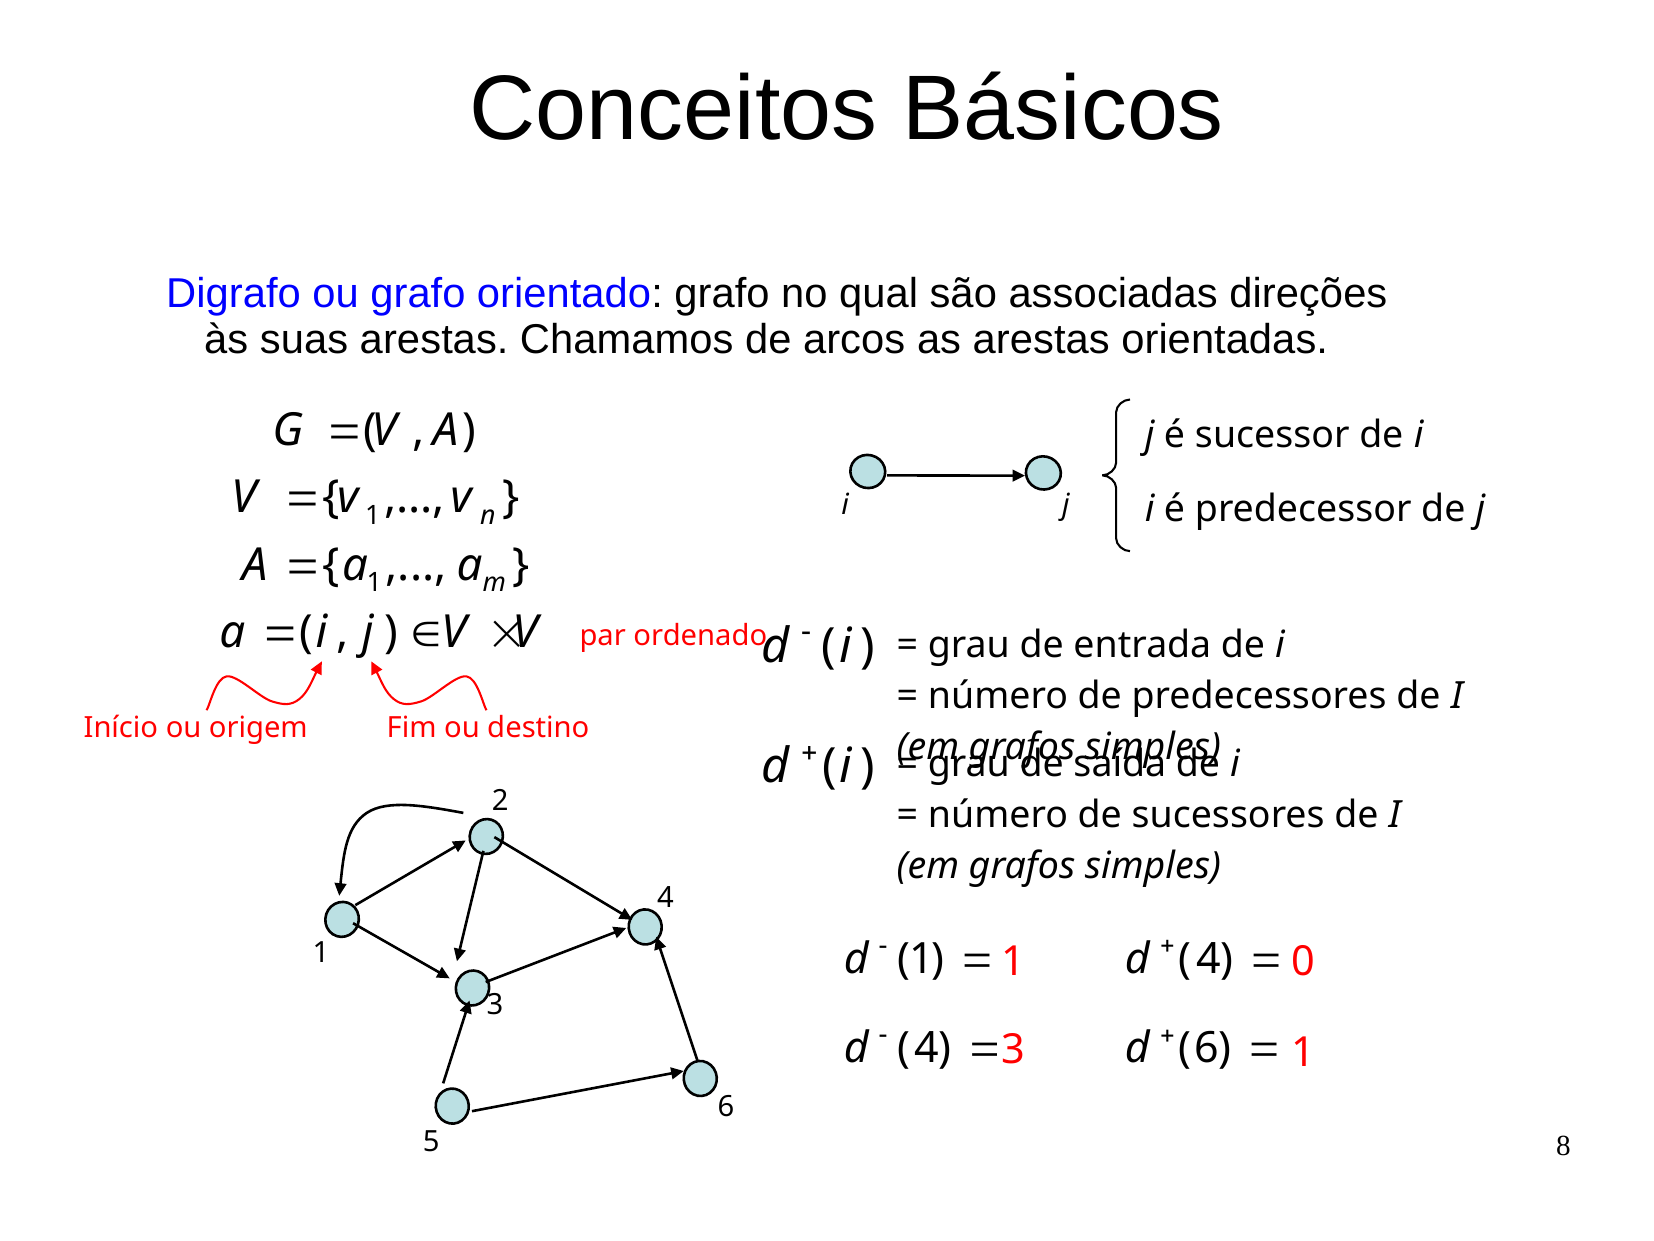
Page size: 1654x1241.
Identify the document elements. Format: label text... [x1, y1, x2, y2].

text_box 3 [471, 975, 528, 1031]
text_box par ordenado [564, 606, 800, 662]
chart [1121, 926, 1276, 992]
text_box 4 [642, 868, 698, 924]
text_box 1 [986, 923, 1070, 996]
text_box = grau de saída de i = número de sucessores de I (em grafos simples) [881, 728, 1613, 897]
chart [270, 399, 488, 465]
text_box 5 [408, 1112, 464, 1168]
text_box j [1047, 475, 1115, 531]
text_box j [1109, 475, 1117, 483]
text_box [628, 909, 662, 945]
chart [757, 610, 881, 684]
text_box i [826, 475, 896, 531]
text_box [1025, 456, 1061, 490]
chart [1121, 1016, 1276, 1081]
text_box = grau de entrada de i = número de predecessores de I (em grafos simples) [881, 610, 1654, 830]
text_box 0 [1276, 923, 1359, 996]
list Digrafo ou grafo orientado: grafo no qual são associadas direções às suas arestas. Chamamos de arcos as arestas orientadas. [151, 261, 1447, 400]
text_box [850, 454, 886, 475]
text_box [325, 901, 359, 924]
text_box 2 [477, 771, 533, 827]
text_box 6 [702, 1077, 758, 1133]
text_box j é sucessor de i i é predecessor de j [1129, 399, 1571, 541]
text_box 1 [297, 923, 354, 979]
chart [215, 602, 562, 667]
text_box Início ou origem [68, 699, 371, 755]
text_box [455, 970, 484, 1004]
chart [234, 534, 542, 600]
chart [234, 467, 532, 532]
title Conceitos Básicos [261, 38, 1433, 177]
text_box 1 [1276, 1014, 1359, 1087]
text_box 3 [986, 1011, 1070, 1084]
chart [840, 1016, 986, 1081]
text_box [469, 822, 503, 854]
chart [840, 926, 986, 992]
text_box Fim ou destino [371, 699, 676, 755]
chart [757, 730, 881, 804]
text_box [435, 1088, 469, 1119]
text_box [683, 1060, 717, 1096]
